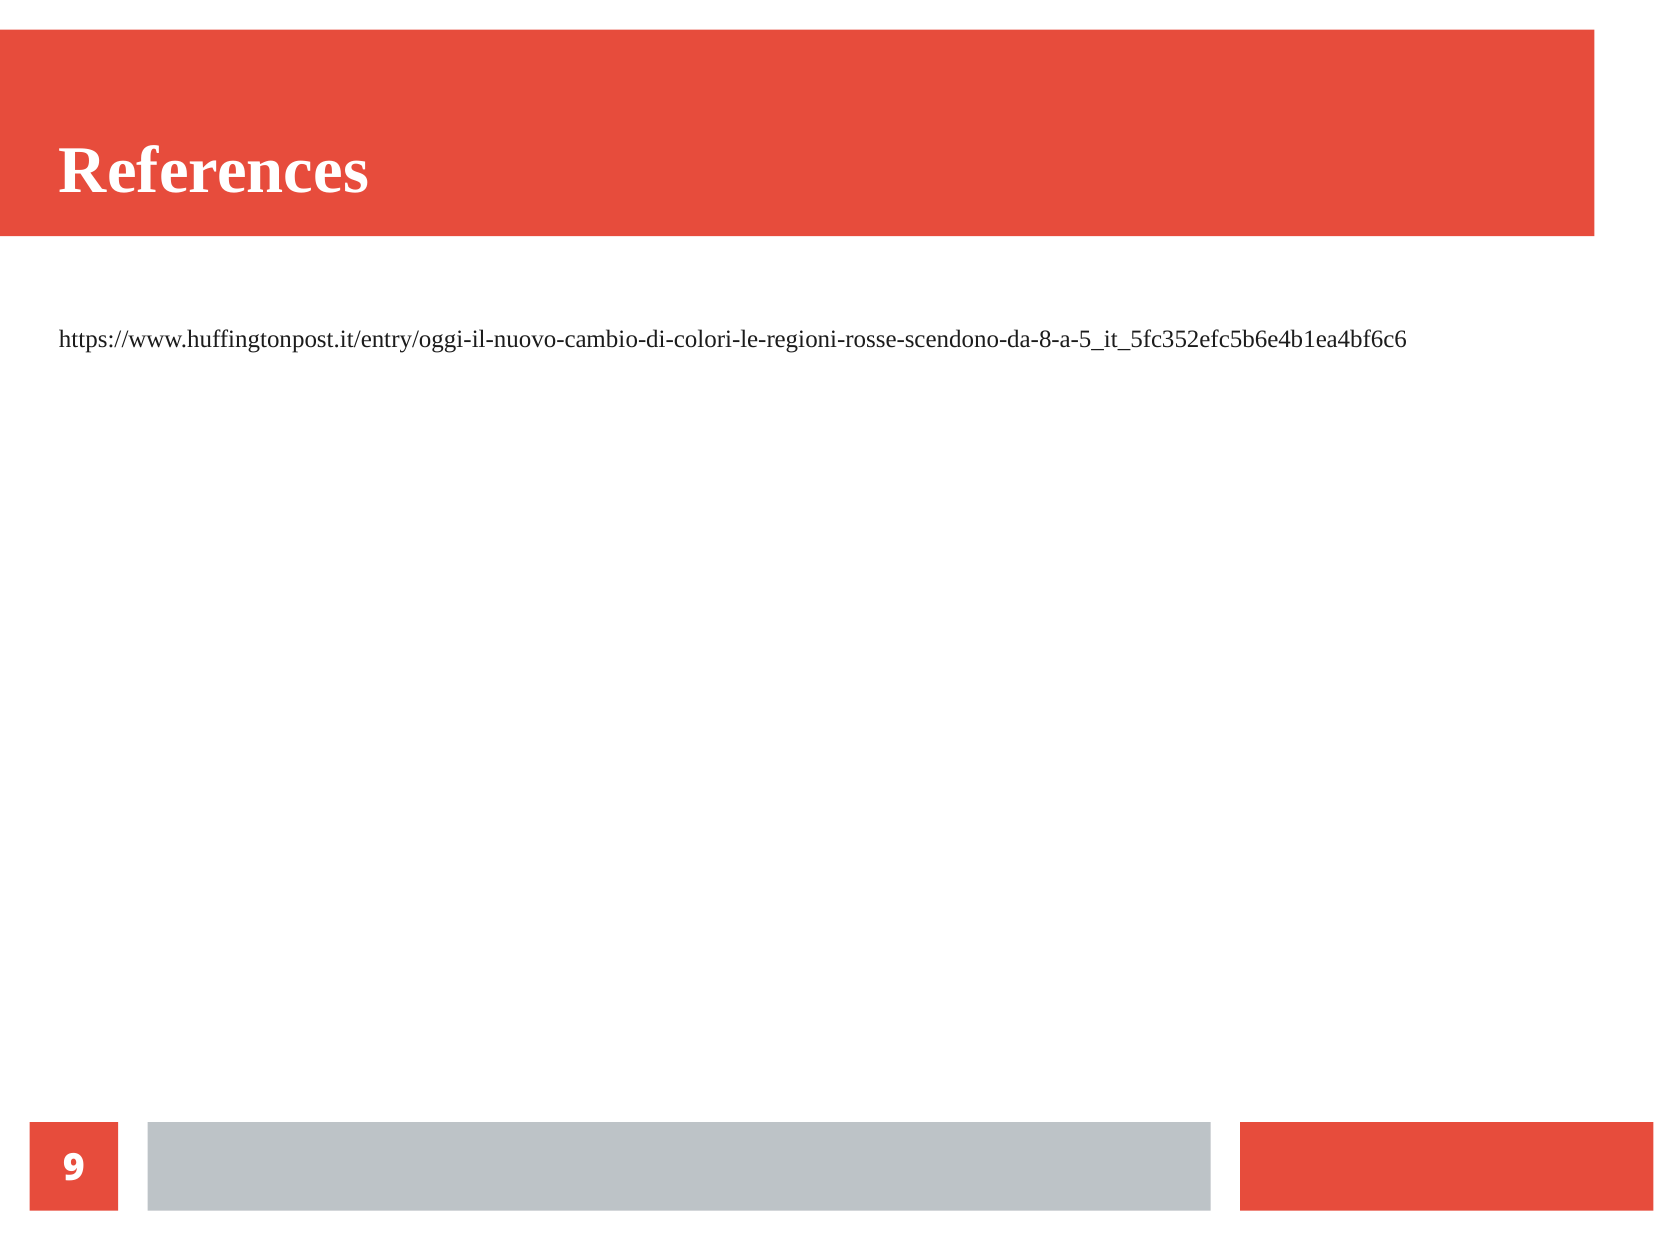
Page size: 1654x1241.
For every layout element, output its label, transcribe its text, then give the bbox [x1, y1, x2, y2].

list https://www.huffingtonpost.it/entry/oggi-il-nuovo-cambio-di-colori-le-regioni-rosse-scendono-da-8-a-5_it_5fc352efc5b6e4b1ea4bf6c6 [59, 324, 1565, 1093]
title References [59, 59, 1595, 207]
